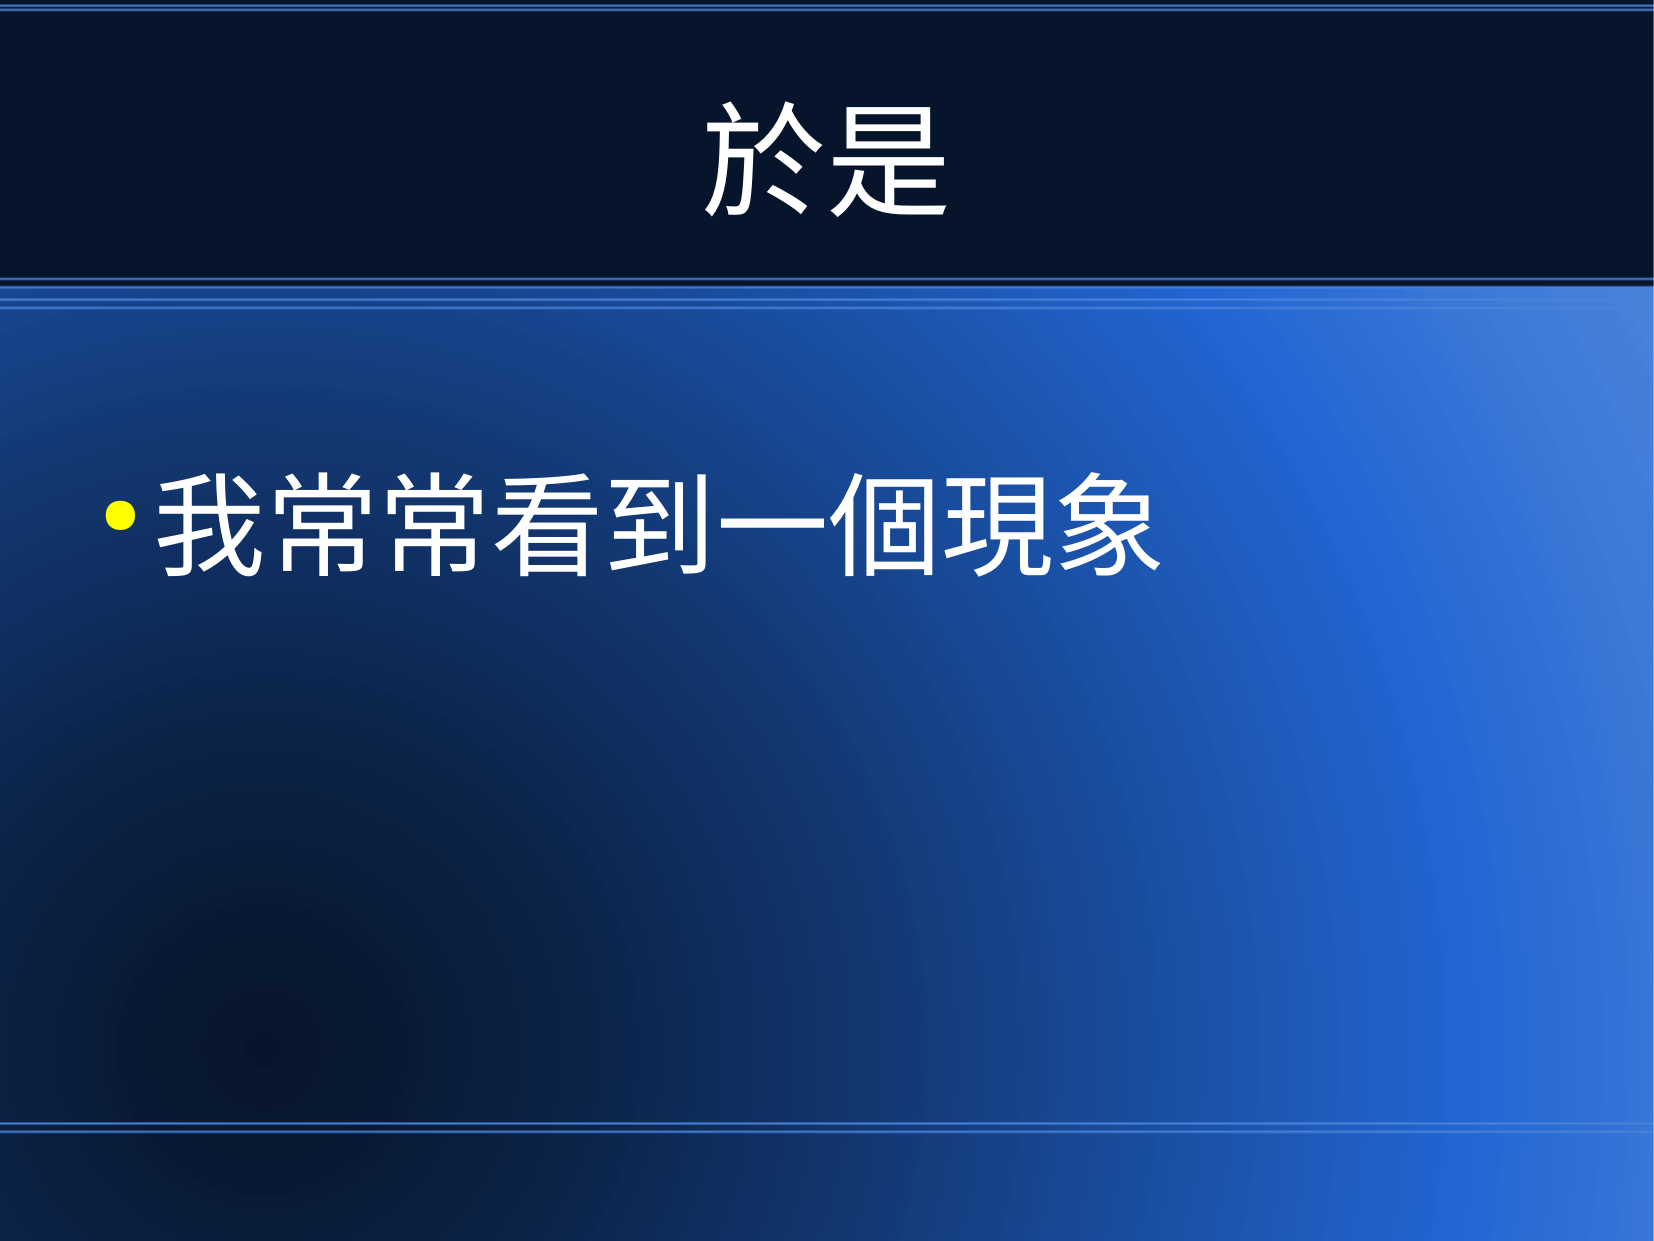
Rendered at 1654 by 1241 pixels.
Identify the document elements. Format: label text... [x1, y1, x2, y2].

list 我常常看到一個現象 [82, 355, 1571, 1241]
title 於是 [82, 49, 1571, 257]
picture [0, 0, 1654, 1241]
